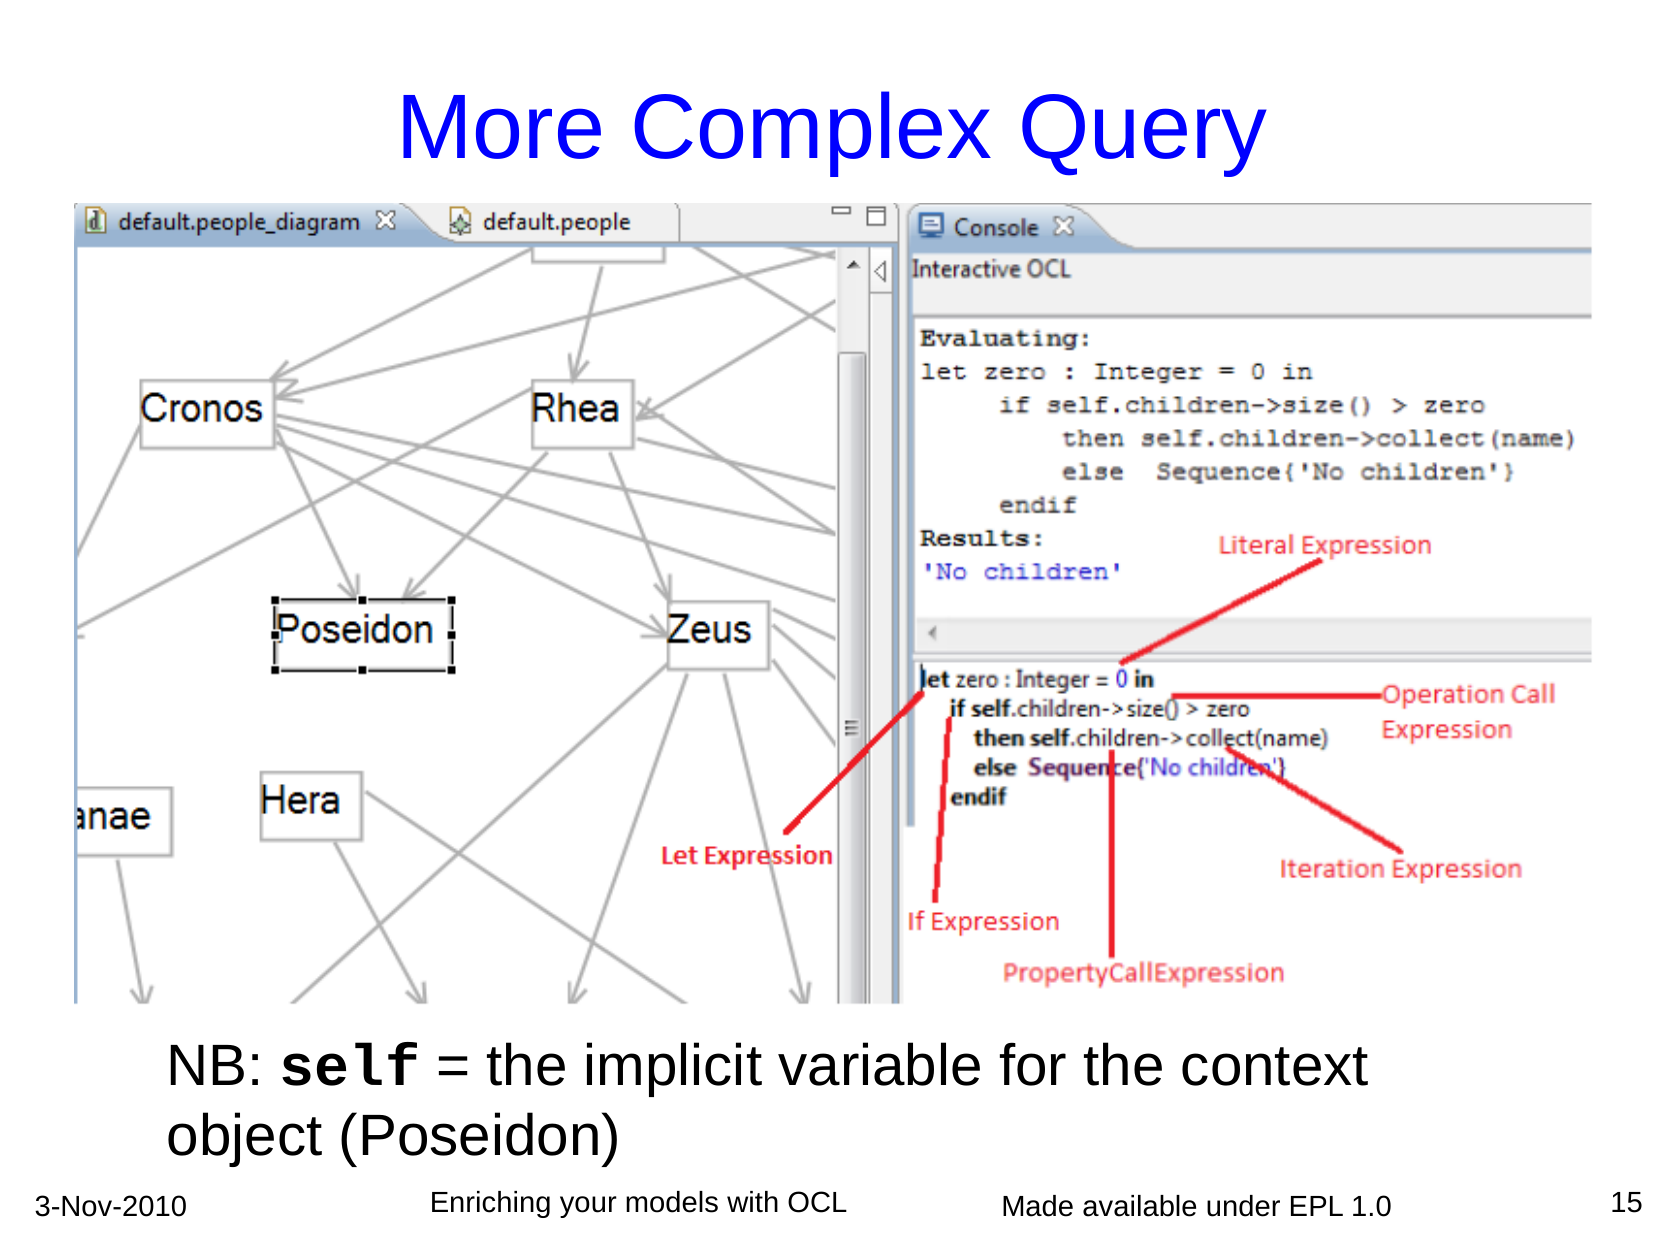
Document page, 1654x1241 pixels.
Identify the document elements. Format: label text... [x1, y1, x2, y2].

list NB: self = the implicit variable for the context object (Poseidon) [95, 1032, 1532, 1211]
picture [74, 203, 1594, 1010]
title More Complex Query [88, 23, 1577, 203]
